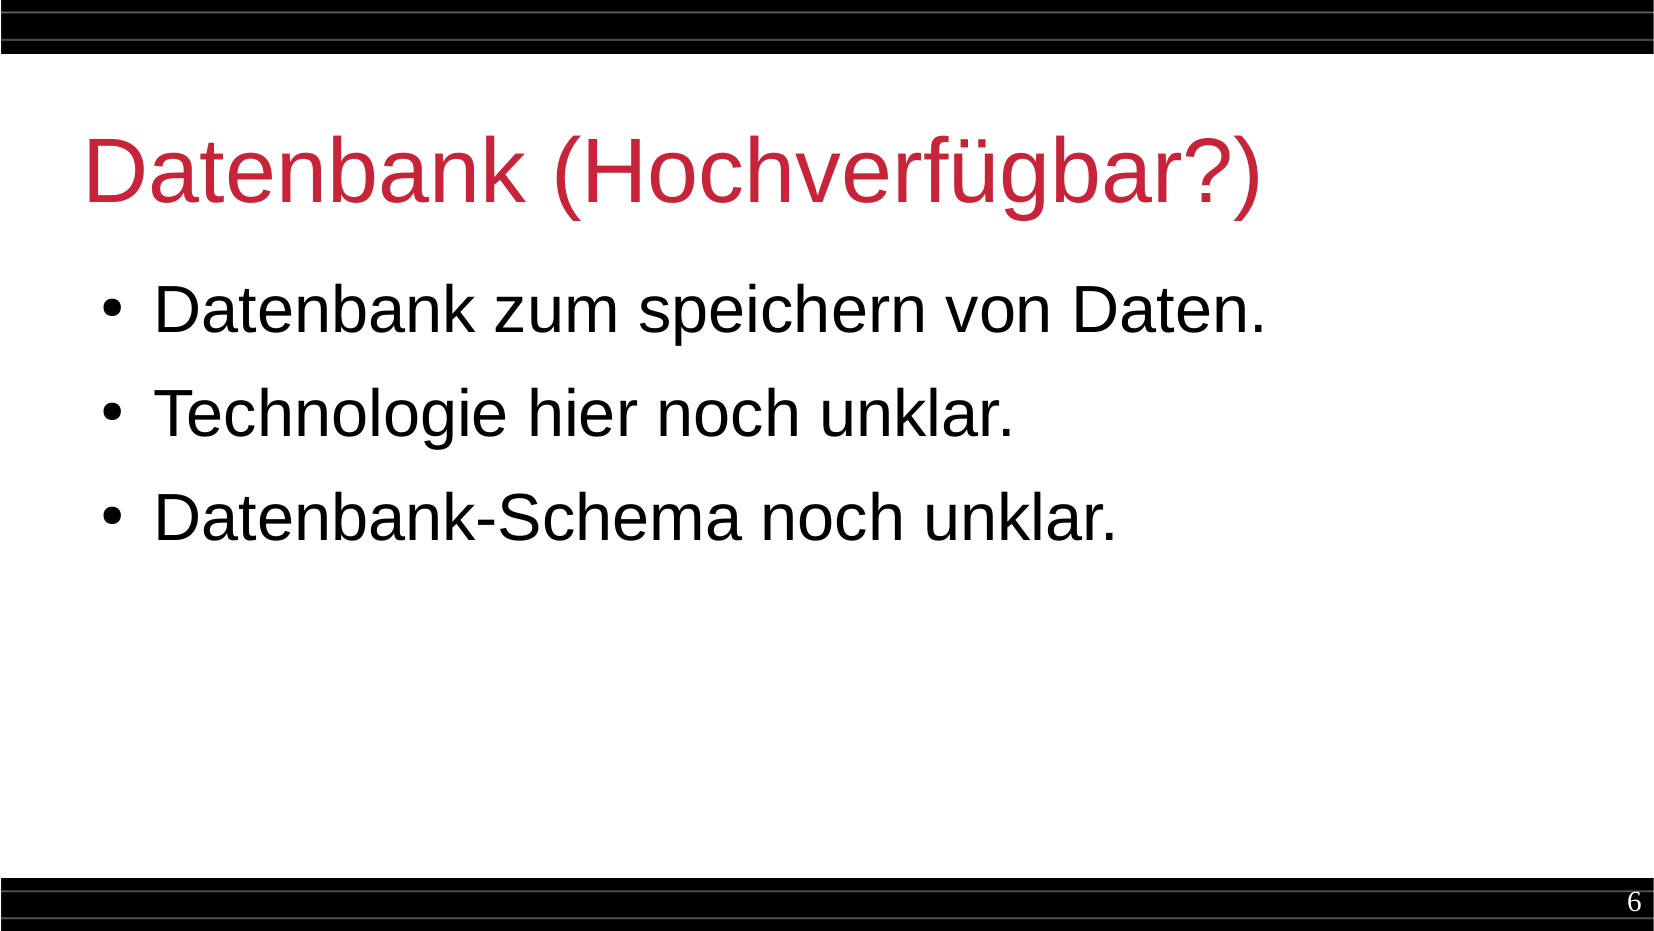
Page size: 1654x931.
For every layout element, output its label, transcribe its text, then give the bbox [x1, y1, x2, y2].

picture [1, 0, 1654, 54]
picture [1, 878, 1654, 931]
title Datenbank (Hochverfügbar?) [82, 92, 1571, 249]
list Datenbank zum speichern von Daten. Technologie hier noch unklar. Datenbank-Schema noch unklar. [82, 271, 1571, 758]
